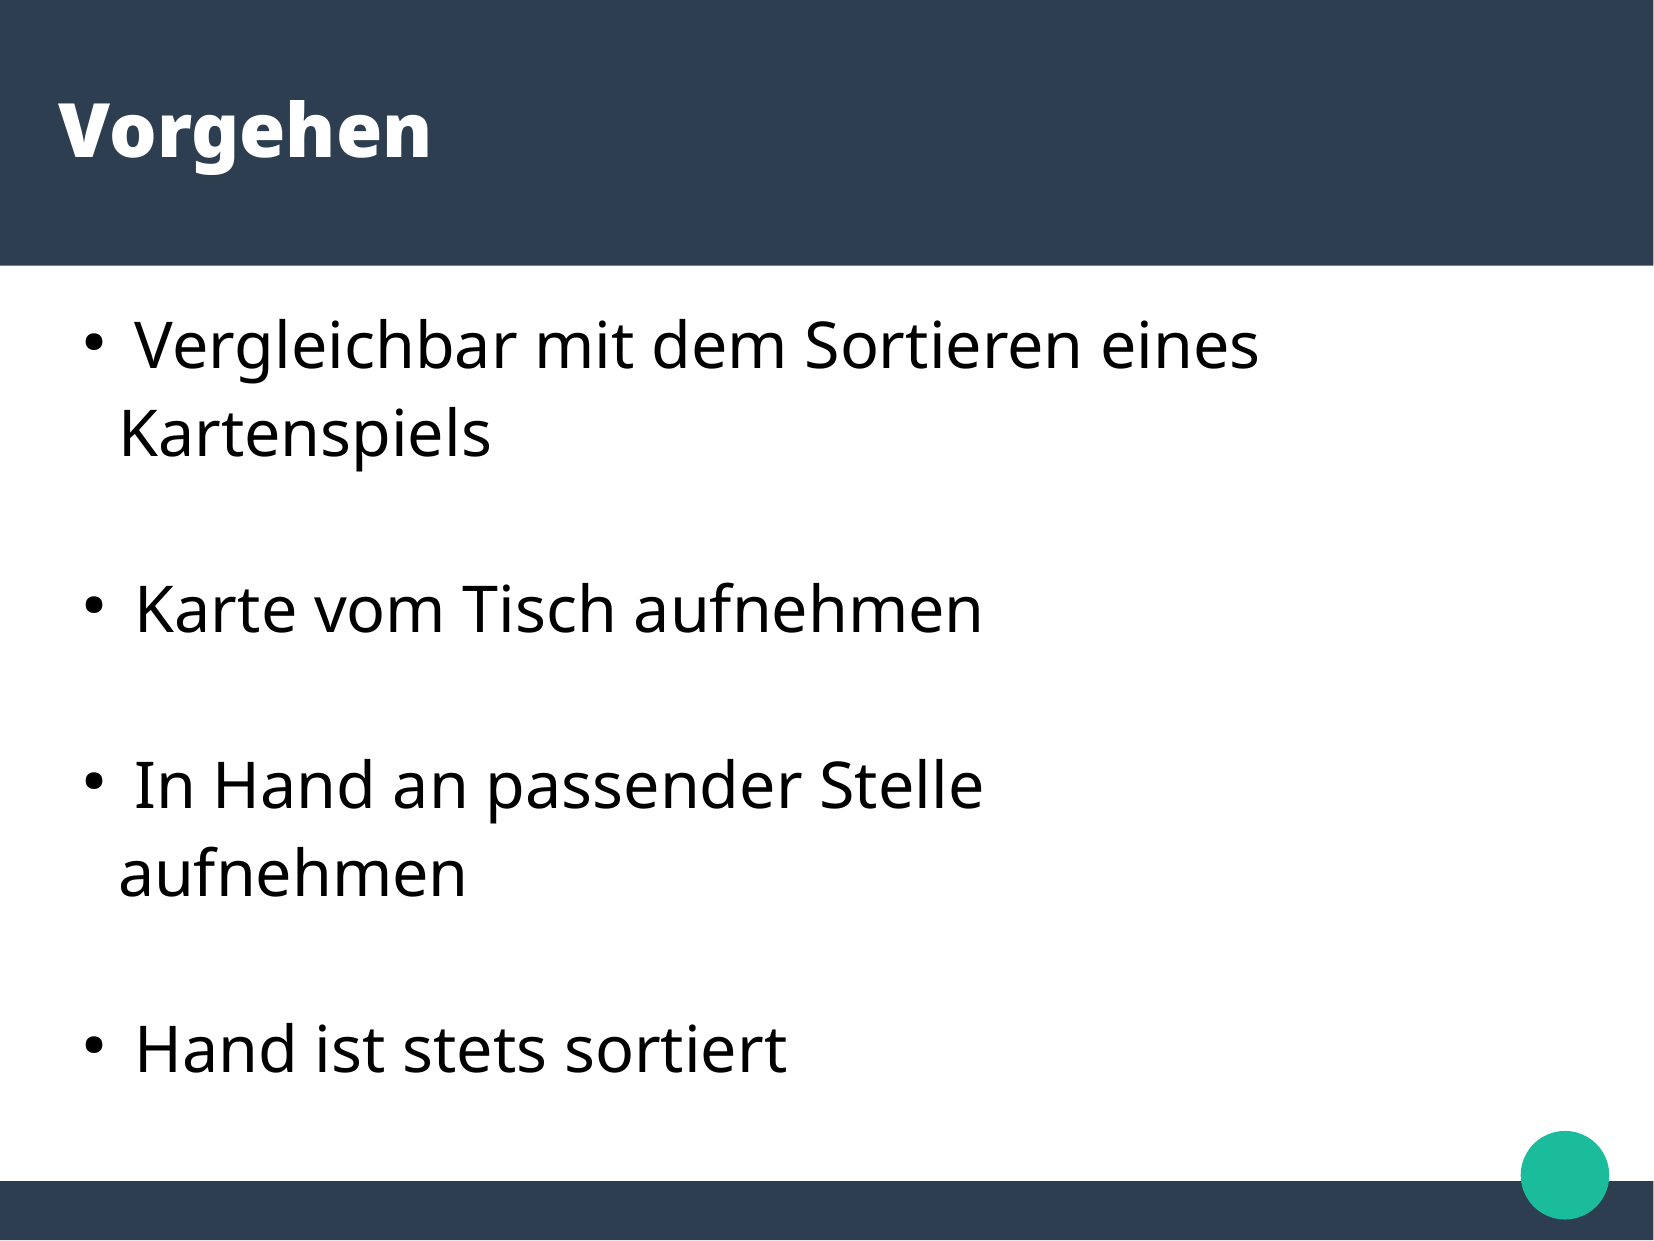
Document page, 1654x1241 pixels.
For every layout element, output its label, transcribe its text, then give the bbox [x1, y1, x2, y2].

subtitle Vergleichbar mit dem Sortieren eines Kartenspiels Karte vom Tisch aufnehmen In Hand an passender Stelle aufnehmen Hand ist stets sortiert [82, 299, 1571, 1029]
title Vorgehen [59, 49, 1595, 207]
